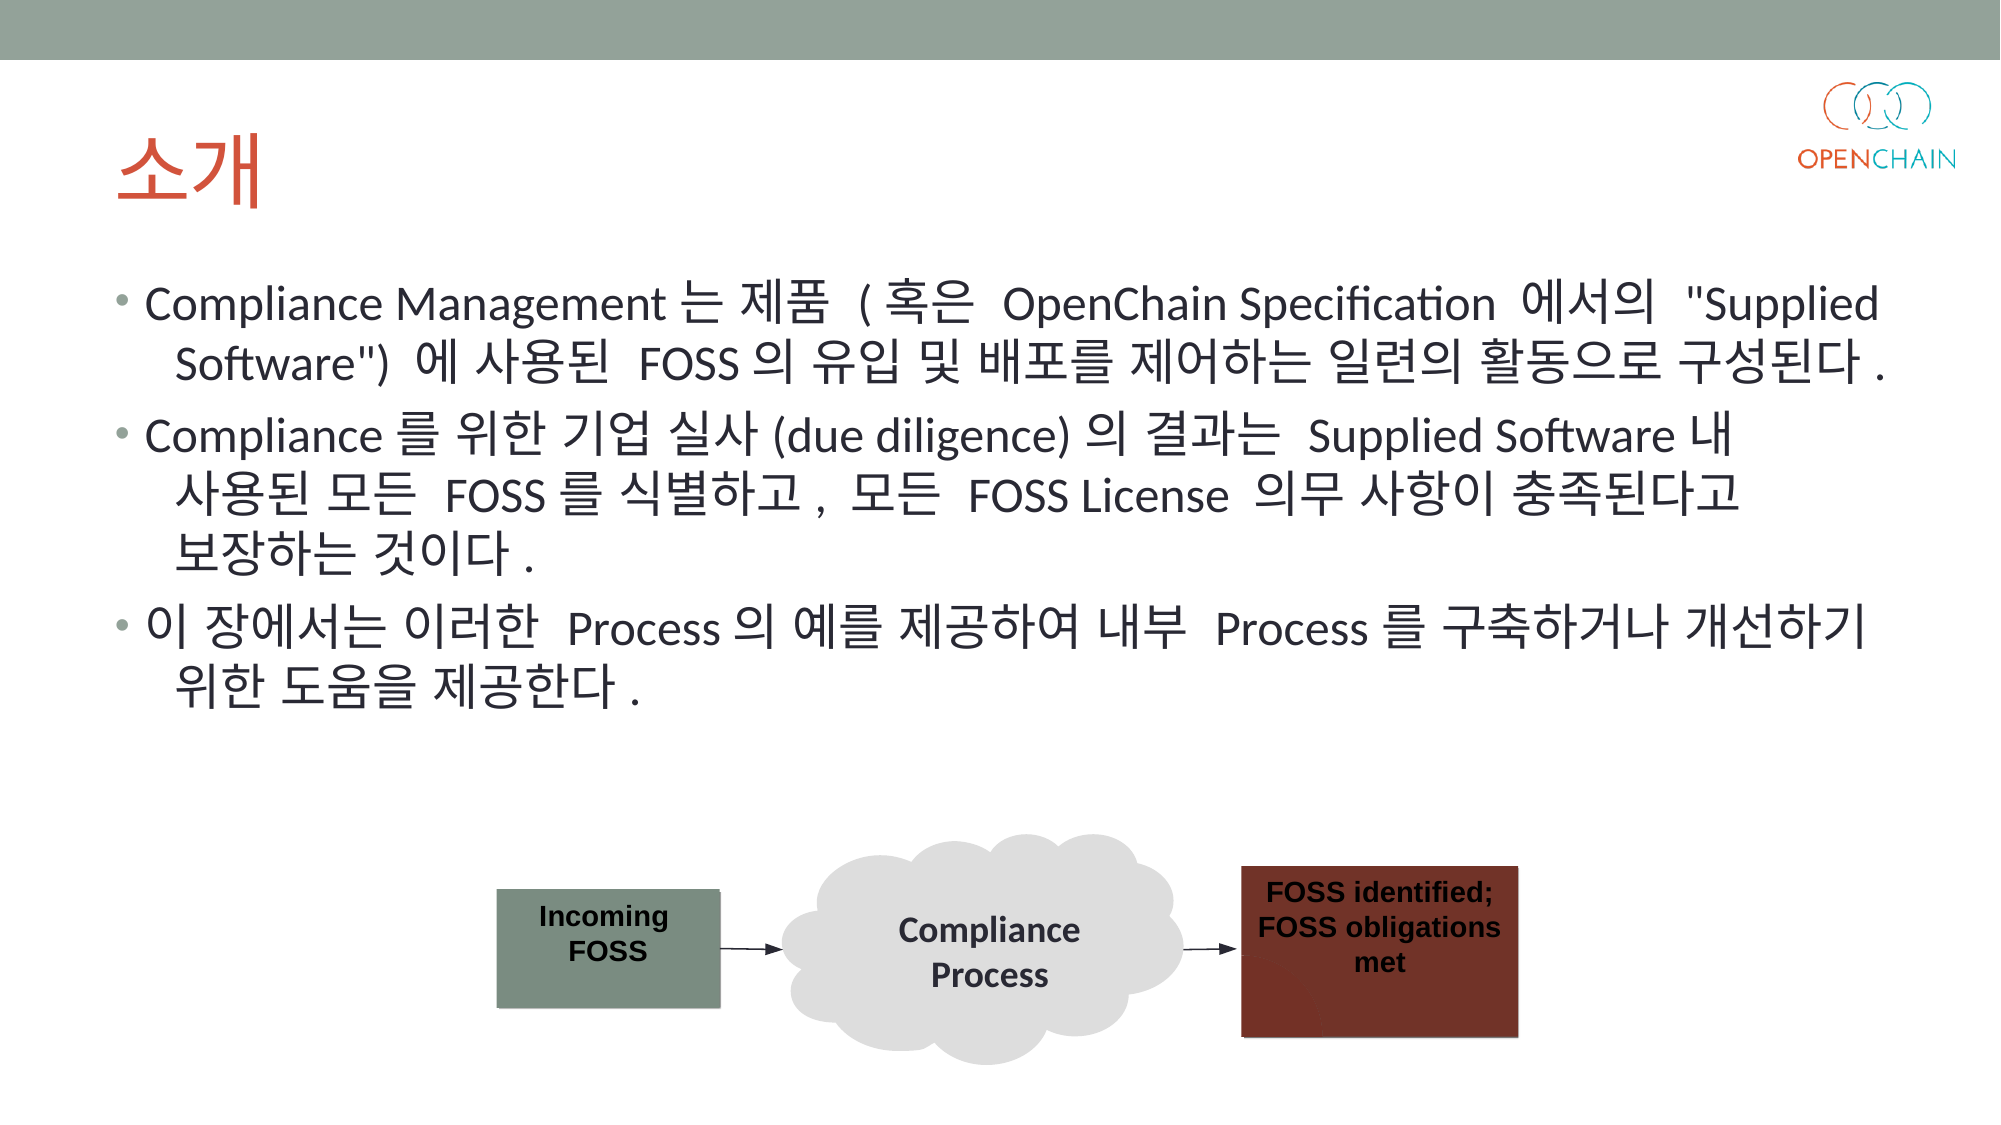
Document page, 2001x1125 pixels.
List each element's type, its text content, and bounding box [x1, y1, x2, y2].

list Compliance Management는 제품 (혹은 OpenChain Specification 에서의 "Supplied Software") 에 사용된 FOSS의 유입 및 배포를 제어하는 일련의 활동으로 구성된다. Compliance를 위한 기업 실사(due diligence)의 결과는 Supplied Software내 사용된 모든 FOSS를 식별하고, 모든 FOSS License 의무 사항이 충족된다고 보장하는 것이다. 이 장에서는 이러한 Process의 예를 제공하여 내부 Process를 구축하거나 개선하기 위한 도움을 제공한다. [99, 262, 1900, 1063]
text_box Incoming FOSS [497, 889, 720, 1008]
title 소개 [99, 87, 1900, 251]
text_box [781, 834, 1184, 1066]
text_box Compliance Process [864, 889, 1116, 1010]
text_box FOSS identified; FOSS obligations met [1241, 866, 1518, 1037]
